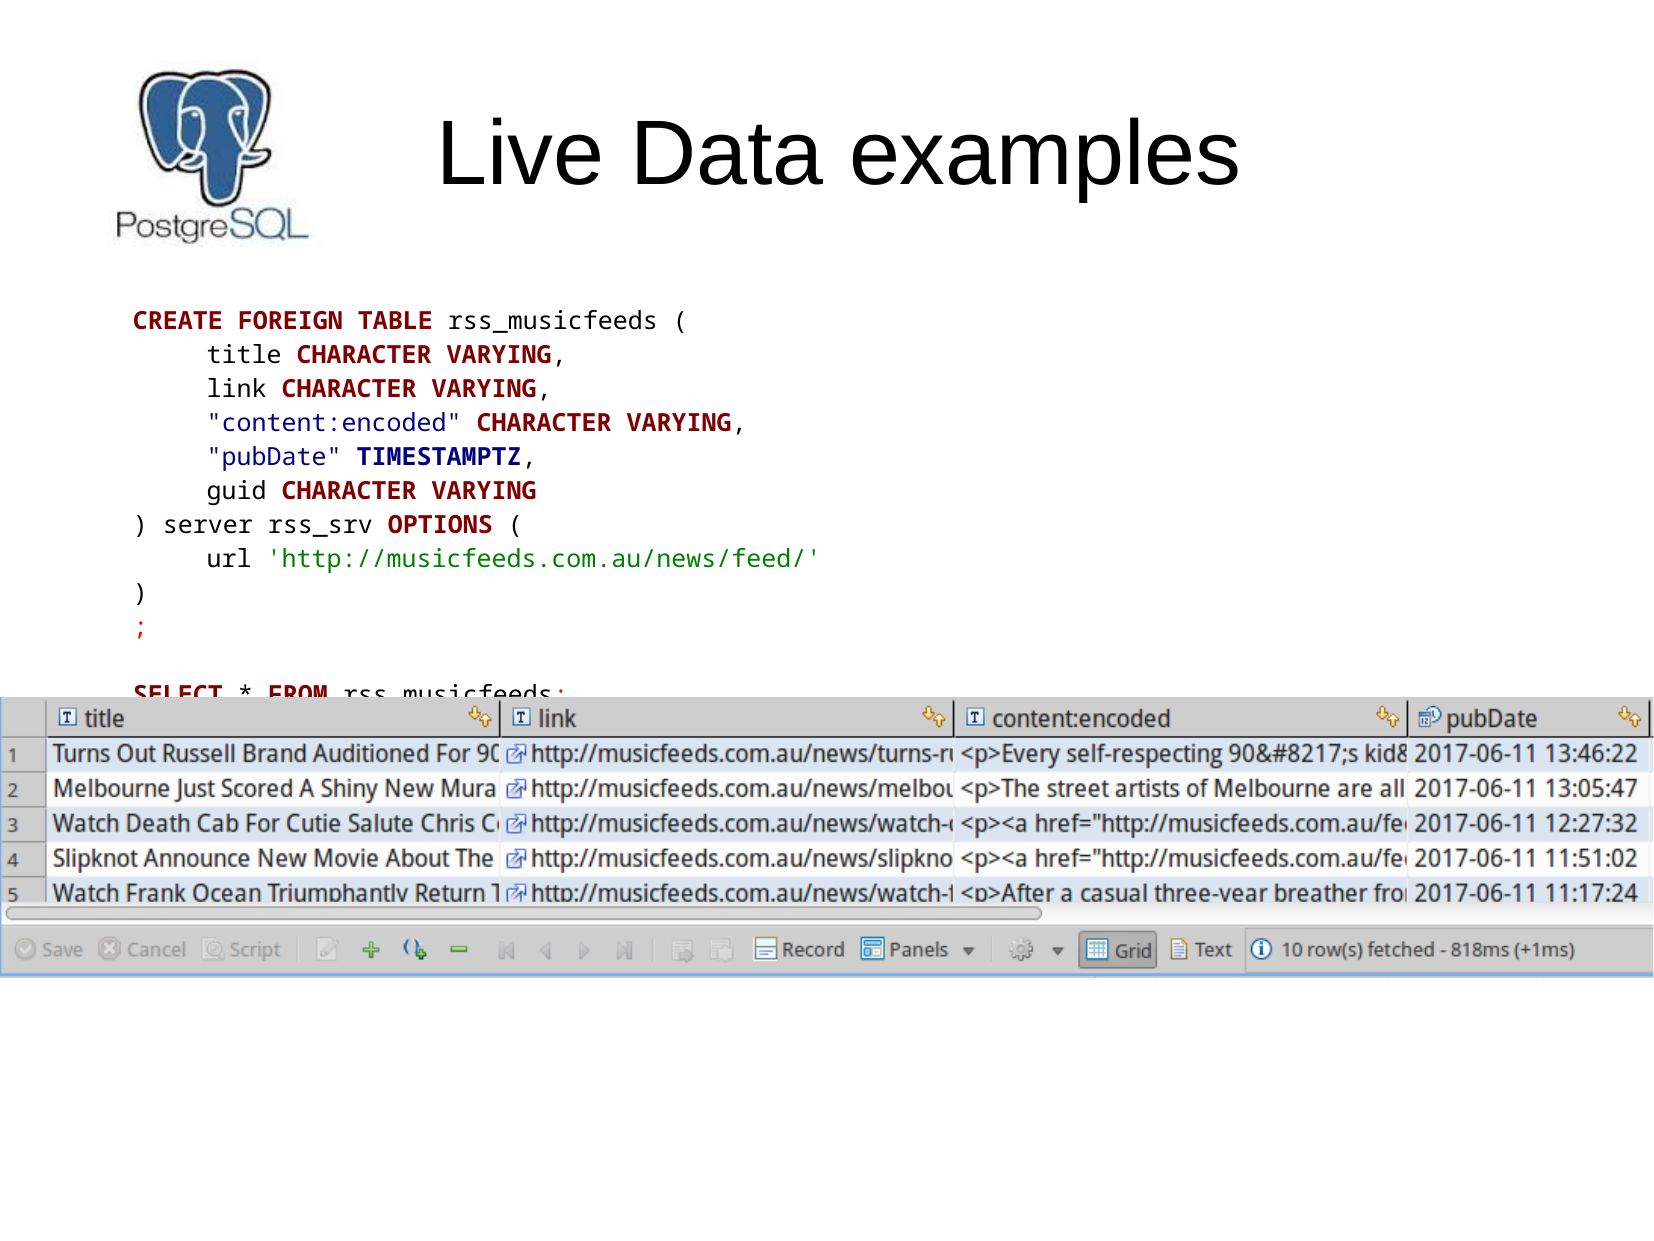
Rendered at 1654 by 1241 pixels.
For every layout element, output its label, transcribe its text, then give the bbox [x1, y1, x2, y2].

text_box CREATE FOREIGN TABLE rss_musicfeeds ( title CHARACTER VARYING, link CHARACTER VARYING, "content:encoded" CHARACTER VARYING, "pubDate" TIMESTAMPTZ, guid CHARACTER VARYING ) server rss_srv OPTIONS ( url 'http://musicfeeds.com.au/news/feed/' ) ; SELECT * FROM rss_musicfeeds; [118, 295, 1300, 656]
picture [58, 60, 356, 247]
picture [0, 697, 1654, 978]
title Live Data examples [82, 49, 1571, 257]
